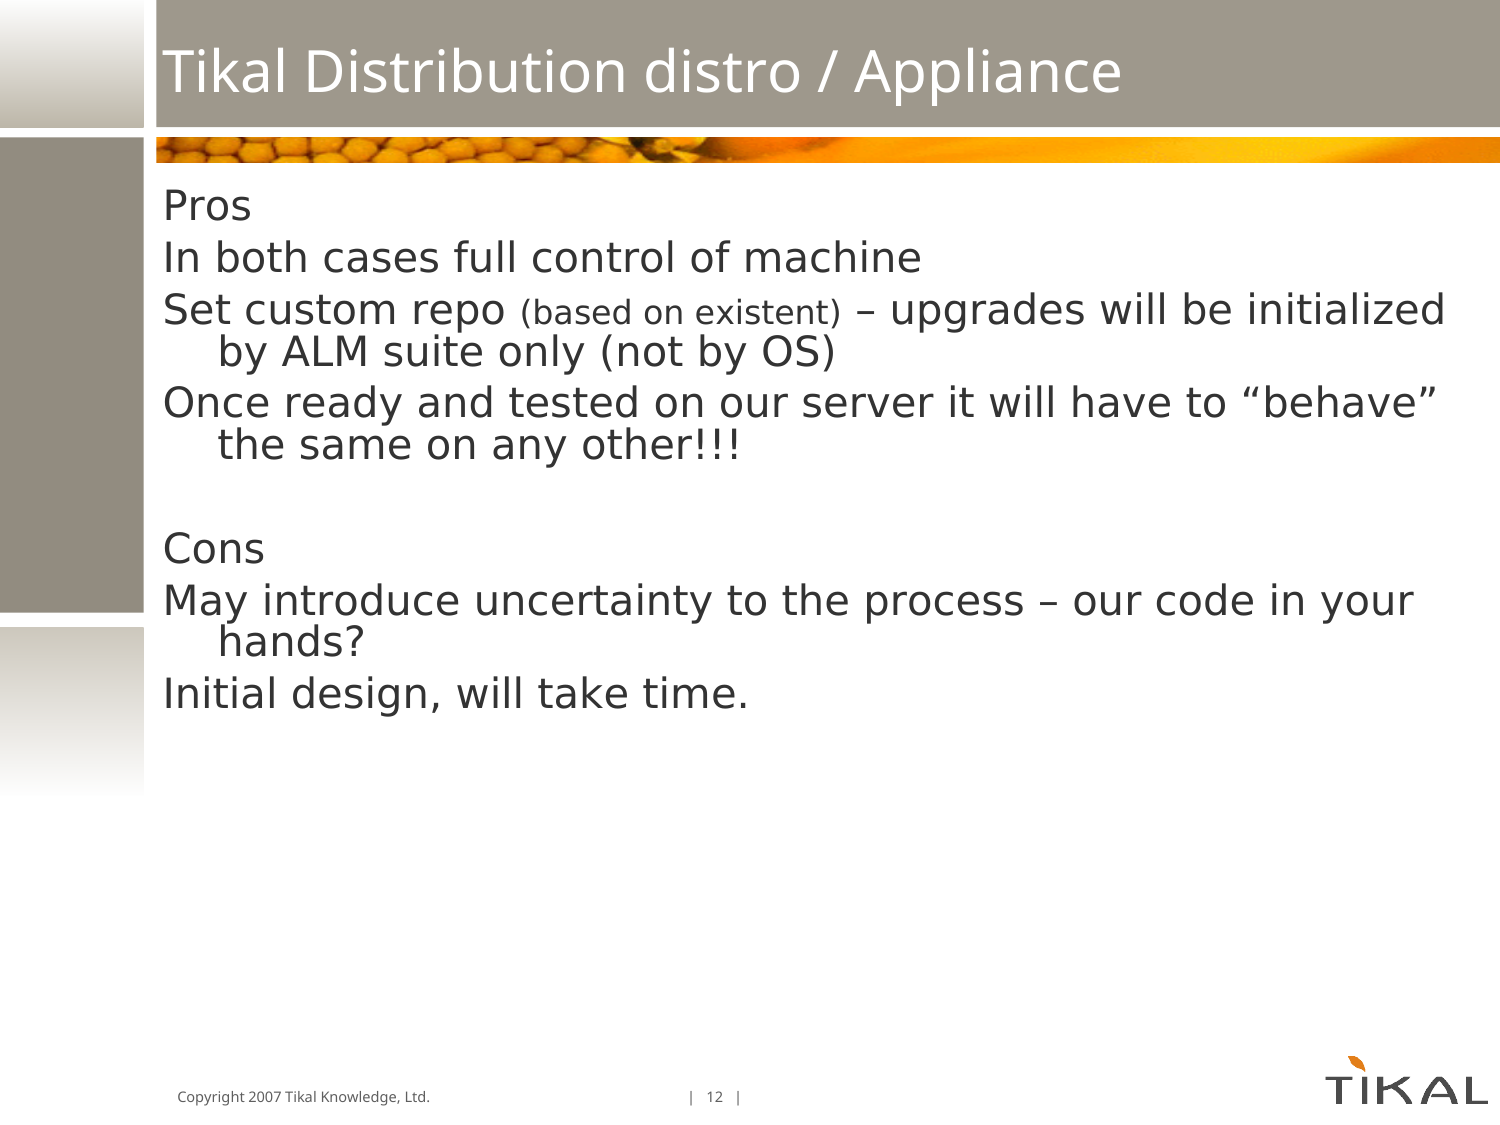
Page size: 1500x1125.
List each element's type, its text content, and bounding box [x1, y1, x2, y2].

picture [156, 137, 1500, 163]
picture [1312, 1034, 1500, 1125]
text_box Tikal Distribution distro / Appliance [162, 24, 1449, 125]
text_box Pros In both cases full control of machine Set custom repo (based on existent) – upgrades will be initialized by ALM suite only (not by OS) Once ready and tested on our server it will have to “behave” the same on any other!!! Cons May introduce uncertainty to the process – our code in your hands? Initial design, will take time. [162, 187, 1475, 1023]
